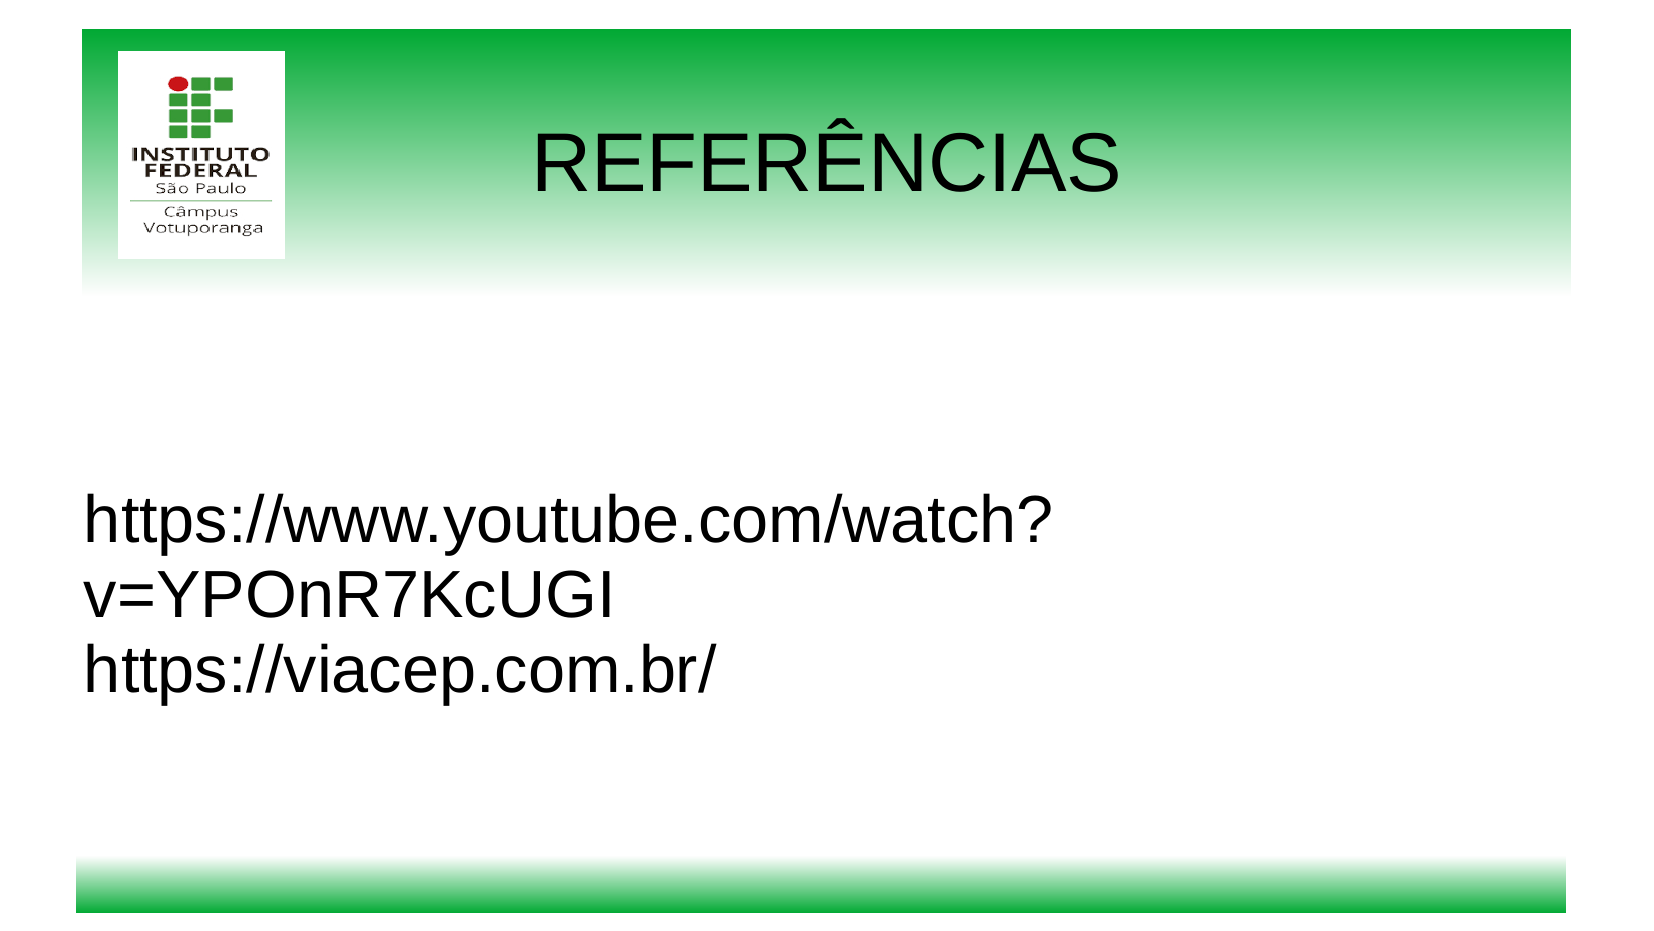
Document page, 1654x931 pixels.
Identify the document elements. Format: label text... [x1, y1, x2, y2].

title [76, 856, 1566, 913]
text_box https://www.youtube.com/watch?v=YPOnR7KcUGI https://viacep.com.br/ [83, 354, 1573, 835]
title REFERÊNCIAS [82, 29, 1571, 296]
picture [118, 51, 285, 259]
